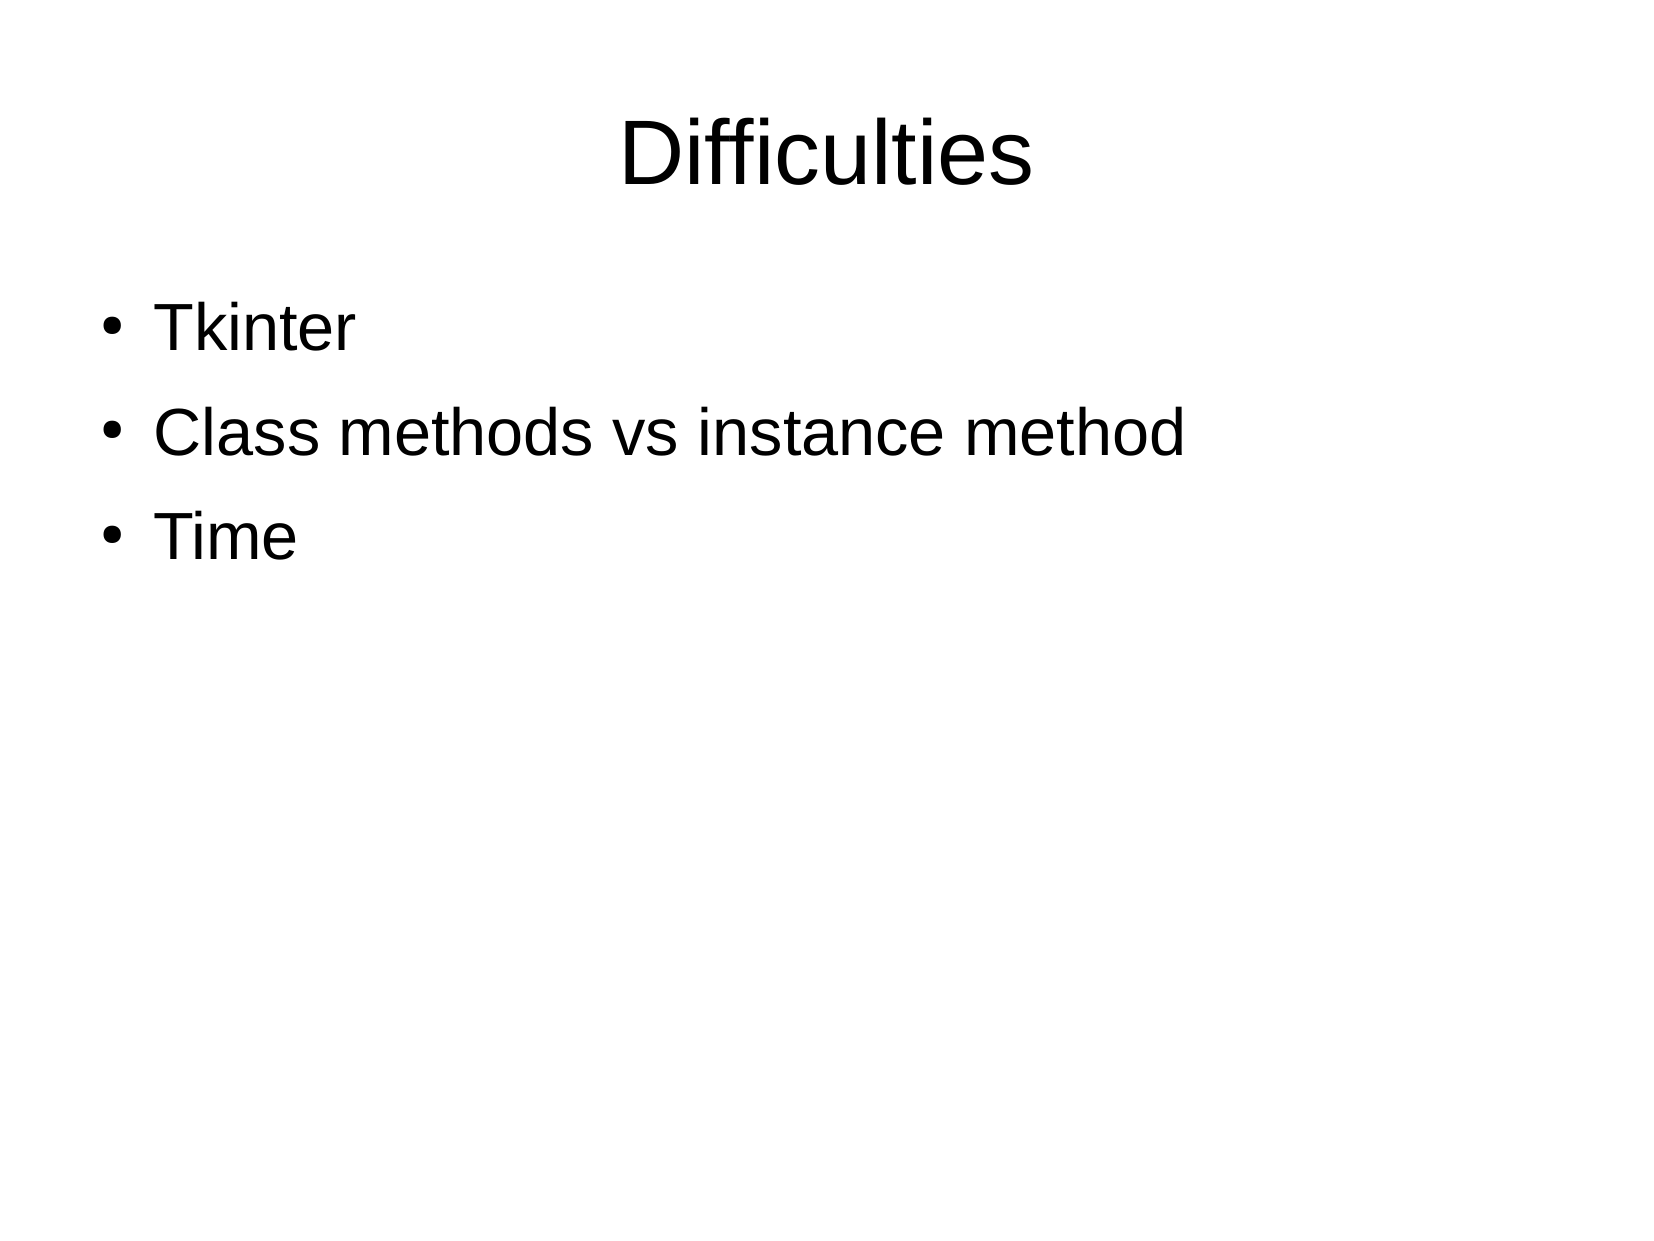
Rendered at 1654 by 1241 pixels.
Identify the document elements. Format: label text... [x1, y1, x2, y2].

title Difficulties [82, 49, 1571, 257]
list Tkinter Class methods vs instance method Time [82, 290, 1571, 1010]
